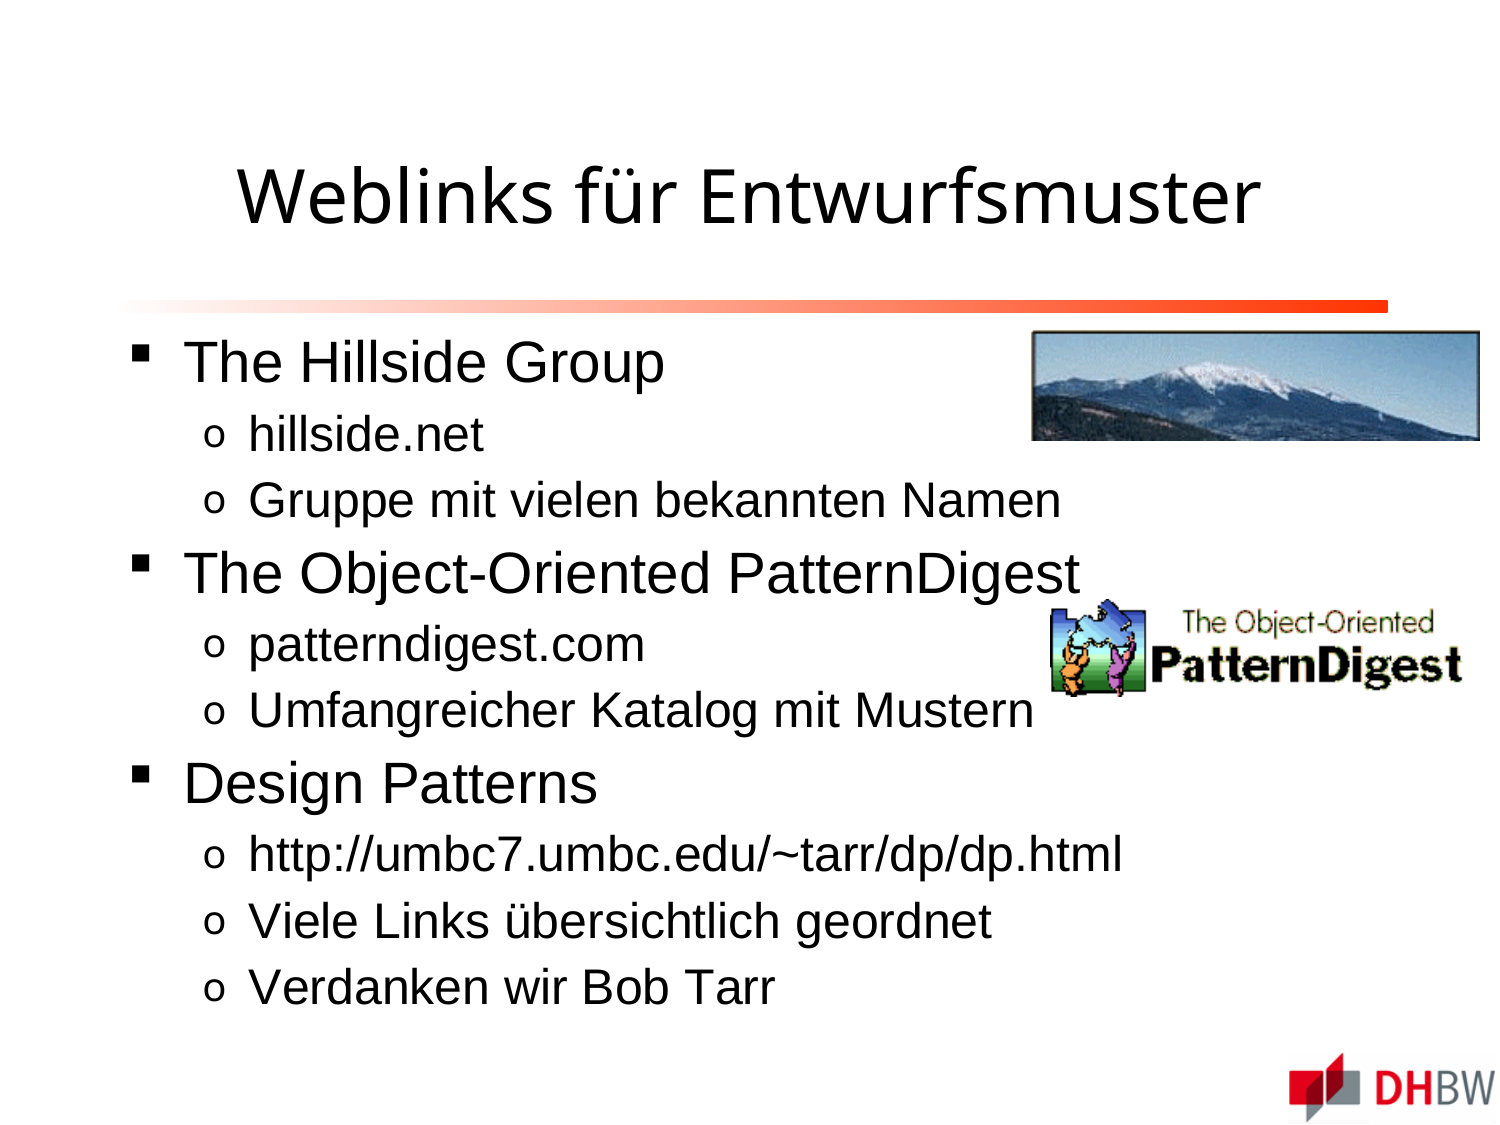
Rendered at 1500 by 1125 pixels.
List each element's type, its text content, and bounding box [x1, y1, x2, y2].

list The Hillside Group hillside.net Gruppe mit vielen bekannten Namen The Object-Oriented PatternDigest patterndigest.com Umfangreicher Katalog mit Mustern Design Patterns http://umbc7.umbc.edu/~tarr/dp/dp.html Viele Links übersichtlich geordnet Verdanken wir Bob Tarr [112, 324, 1388, 1051]
chart [1025, 324, 1480, 441]
title Weblinks für Entwurfsmuster [112, 99, 1388, 288]
picture [1288, 1051, 1496, 1124]
chart [1050, 600, 1467, 697]
